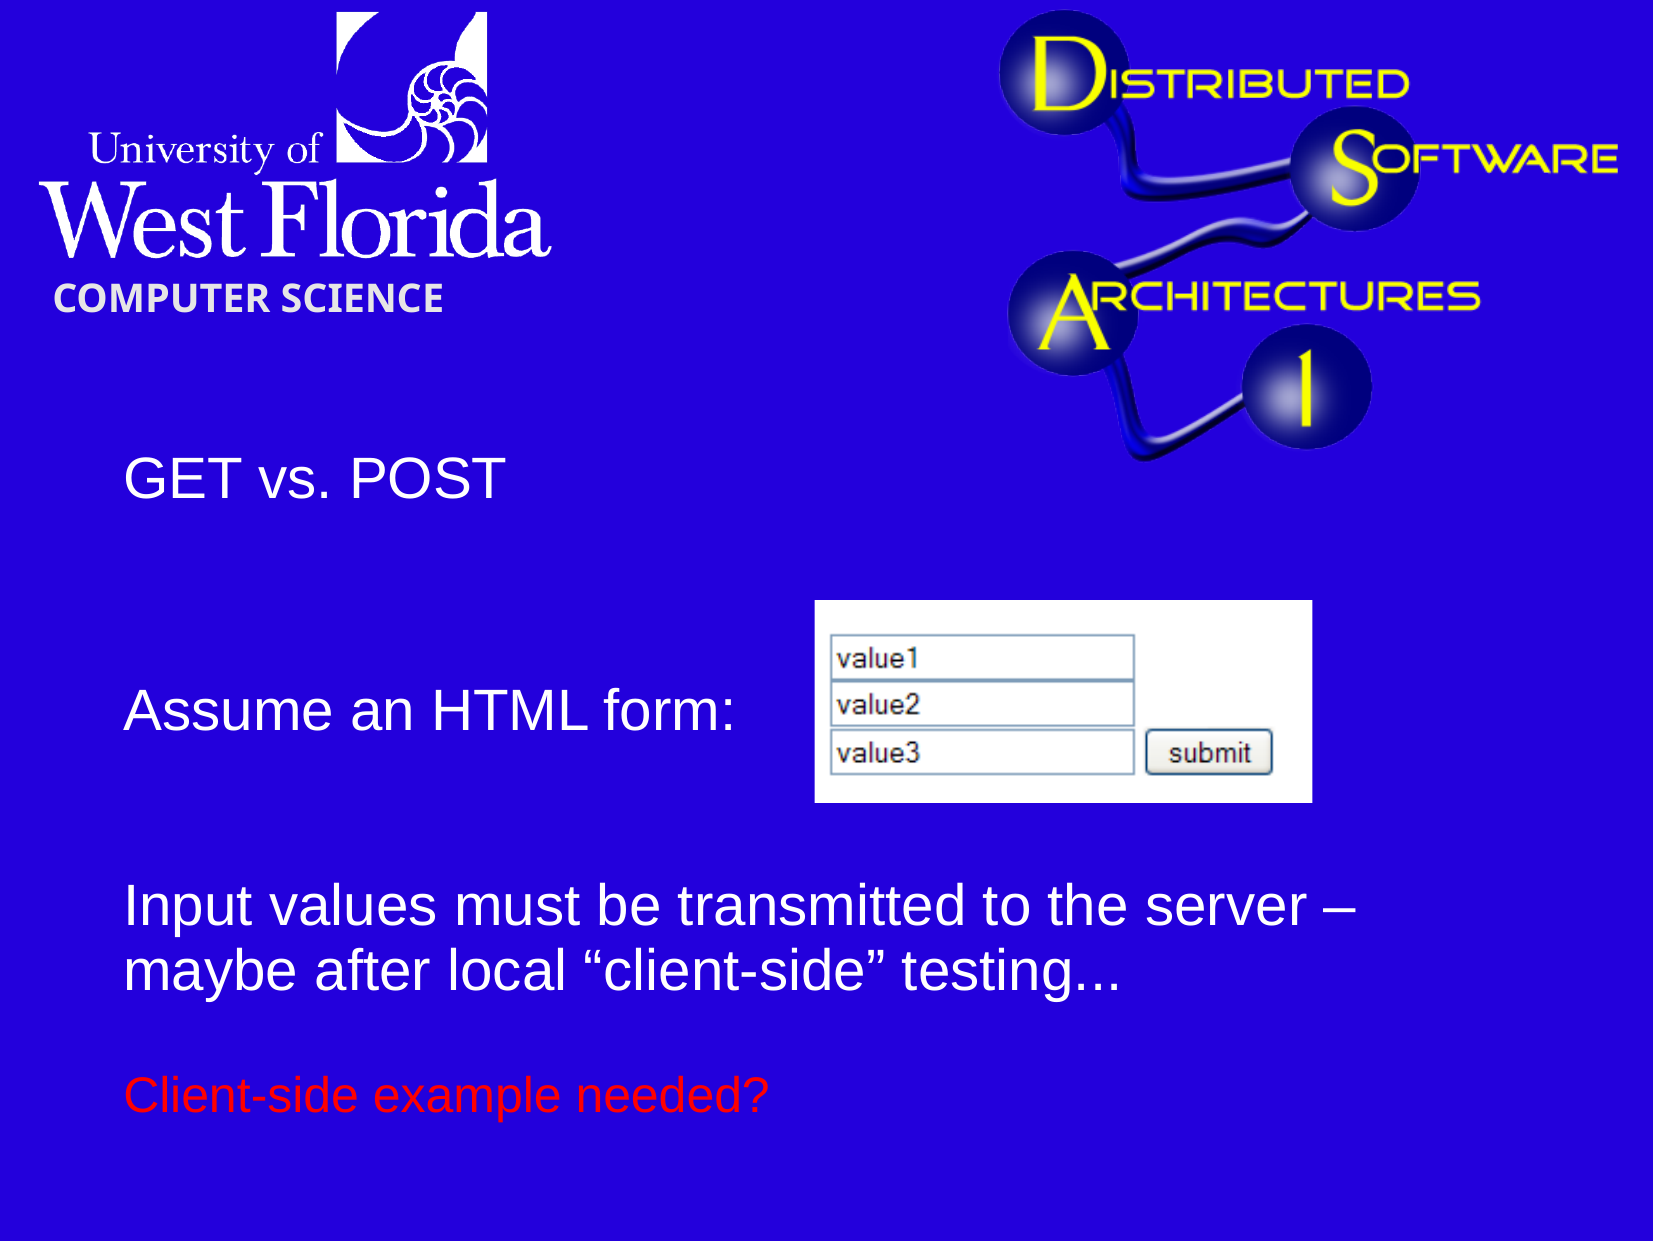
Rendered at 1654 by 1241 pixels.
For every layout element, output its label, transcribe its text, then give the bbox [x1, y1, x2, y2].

picture [910, 0, 1653, 506]
text_box GET vs. POST Assume an HTML form: Input values must be transmitted to the server – maybe after local “client-side” testing... Client-side example needed? [108, 438, 1421, 1131]
text_box COMPUTER SCIENCE [37, 262, 563, 334]
picture [814, 600, 1313, 803]
picture [37, 0, 559, 262]
